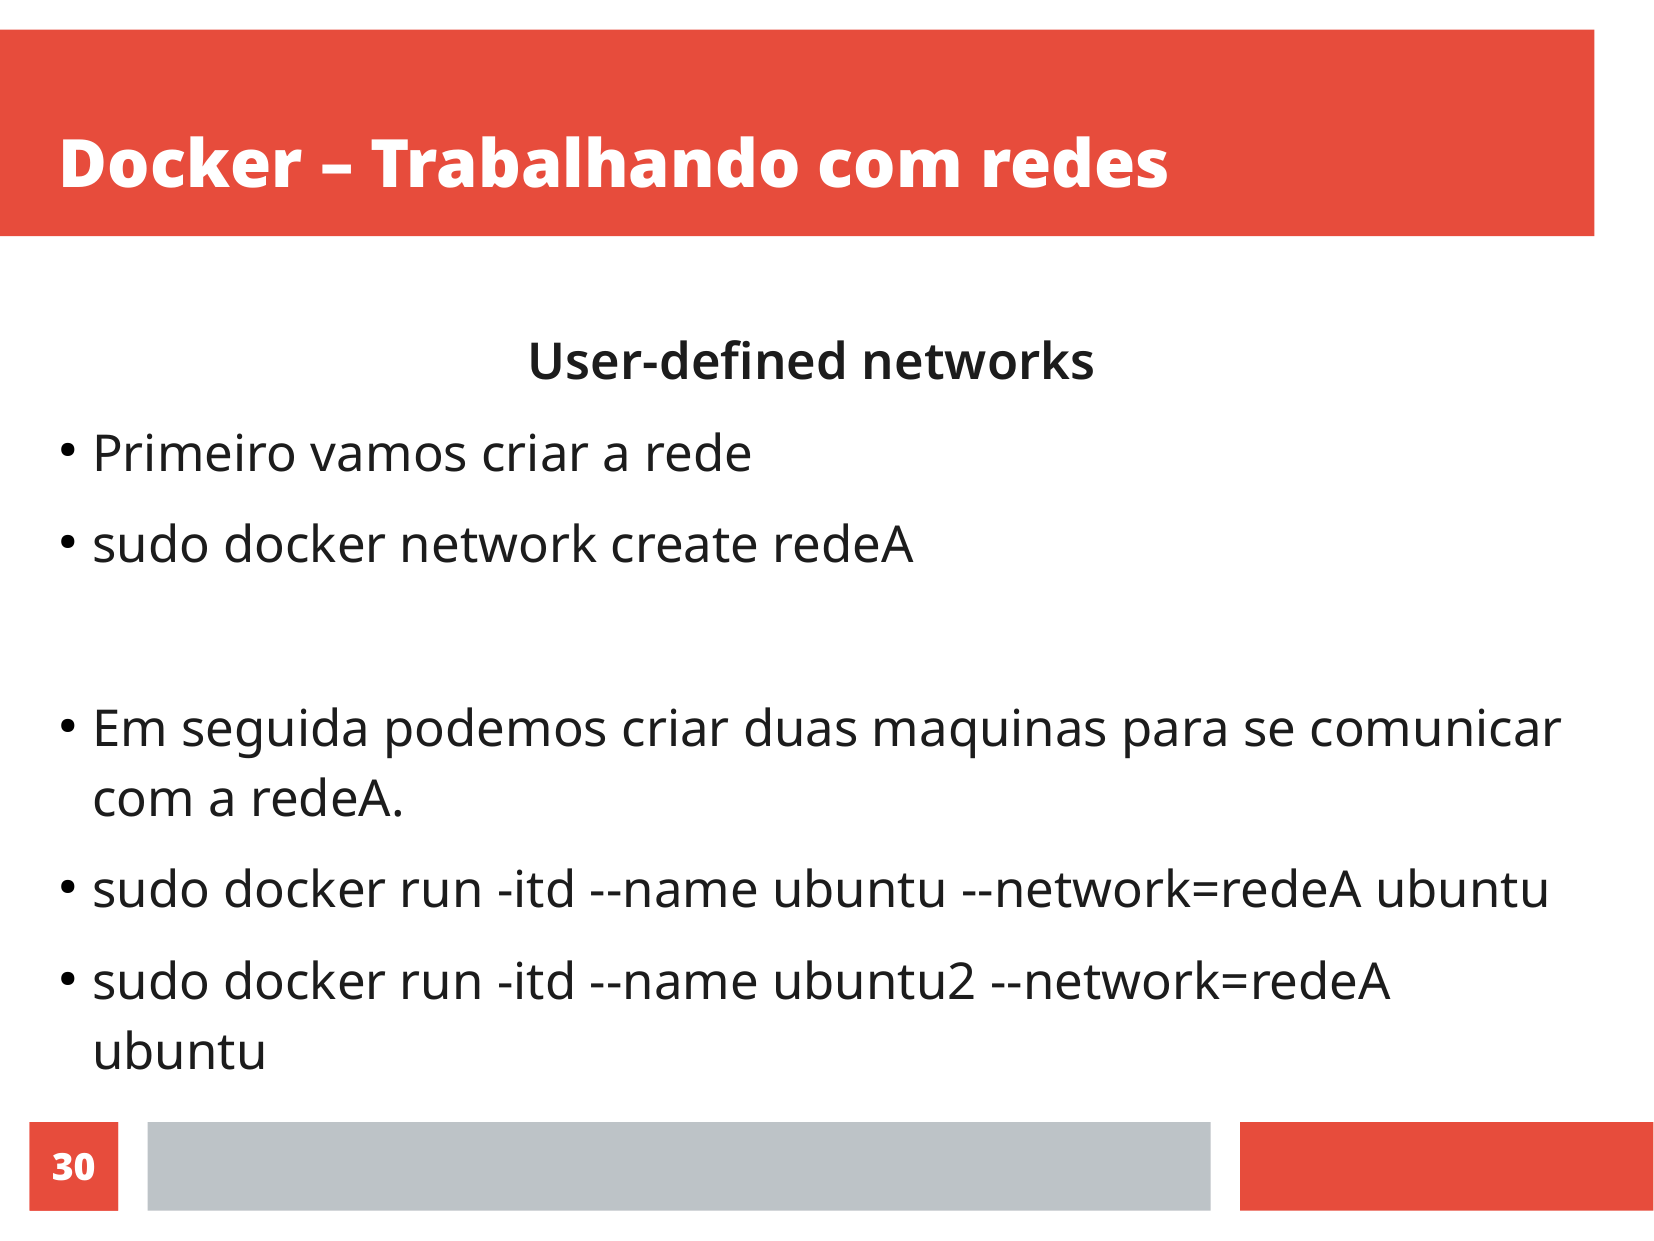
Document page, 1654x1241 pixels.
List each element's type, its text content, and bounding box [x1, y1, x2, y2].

list User-defined networks Primeiro vamos criar a rede sudo docker network create redeA Em seguida podemos criar duas maquinas para se comunicar com a redeA. sudo docker run -itd --name ubuntu --network=redeA ubuntu sudo docker run -itd --name ubuntu2 --network=redeA ubuntu [59, 324, 1565, 1093]
title Docker – Trabalhando com redes [59, 59, 1595, 207]
